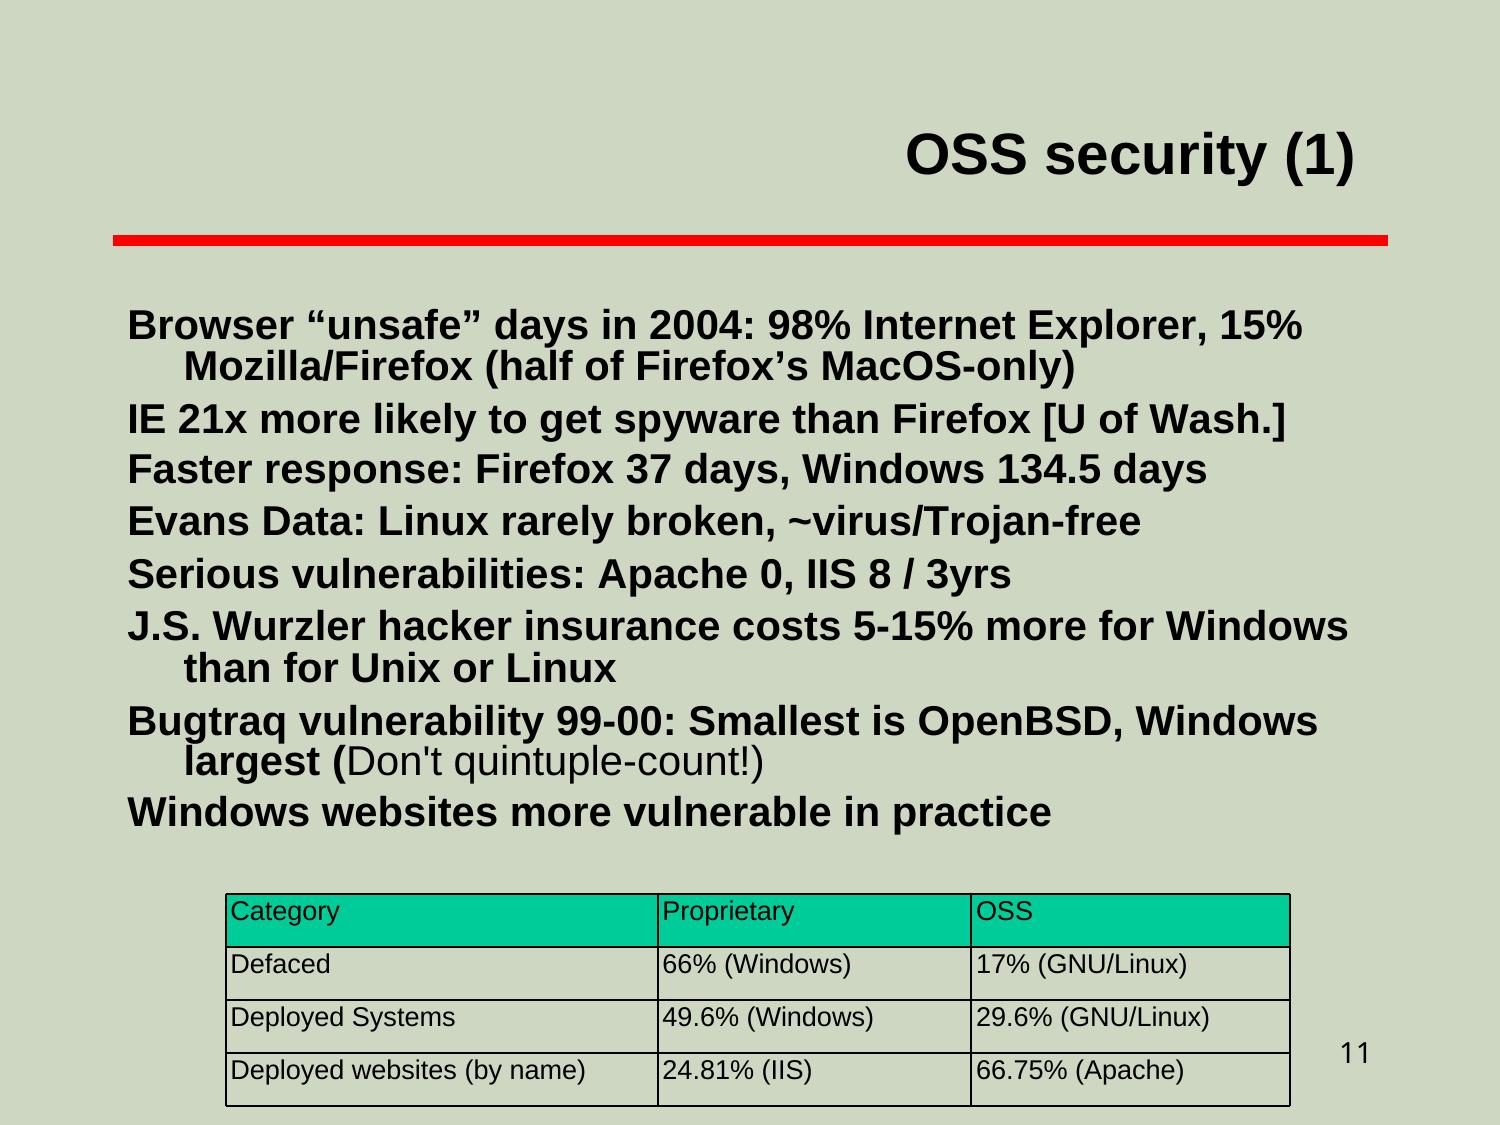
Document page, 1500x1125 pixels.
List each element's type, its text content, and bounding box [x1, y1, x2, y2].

text_box Defaced [227, 948, 657, 999]
text_box 24.81% (IIS) [659, 1054, 970, 1105]
text_box Proprietary [659, 895, 970, 946]
text_box Deployed websites (by name) [227, 1054, 657, 1105]
list Browser “unsafe” days in 2004: 98% Internet Explorer, 15% Mozilla/Firefox (half of Firefox’s MacOS-only) IE 21x more likely to get spyware than Firefox [U of Wash.] Faster response: Firefox 37 days, Windows 134.5 days Evans Data: Linux rarely broken, ~virus/Trojan-free Serious vulnerabilities: Apache 0, IIS 8 / 3yrs J.S. Wurzler hacker insurance costs 5-15% more for Windows than for Unix or Linux Bugtraq vulnerability 99-00: Smallest is OpenBSD, Windows largest (Don't quintuple-count!) Windows websites more vulnerable in practice [112, 299, 1388, 894]
text_box Deployed Systems [227, 1001, 657, 1052]
text_box 49.6% (Windows) [659, 1001, 970, 1052]
text_box 66.75% (Apache) [972, 1054, 1289, 1105]
text_box OSS [972, 895, 1289, 946]
title OSS security (1) [337, 85, 1388, 224]
text_box 29.6% (GNU/Linux) [972, 1001, 1289, 1052]
text_box Category [227, 895, 657, 946]
text_box 66% (Windows) [659, 948, 970, 999]
text_box 17% (GNU/Linux) [972, 948, 1289, 999]
